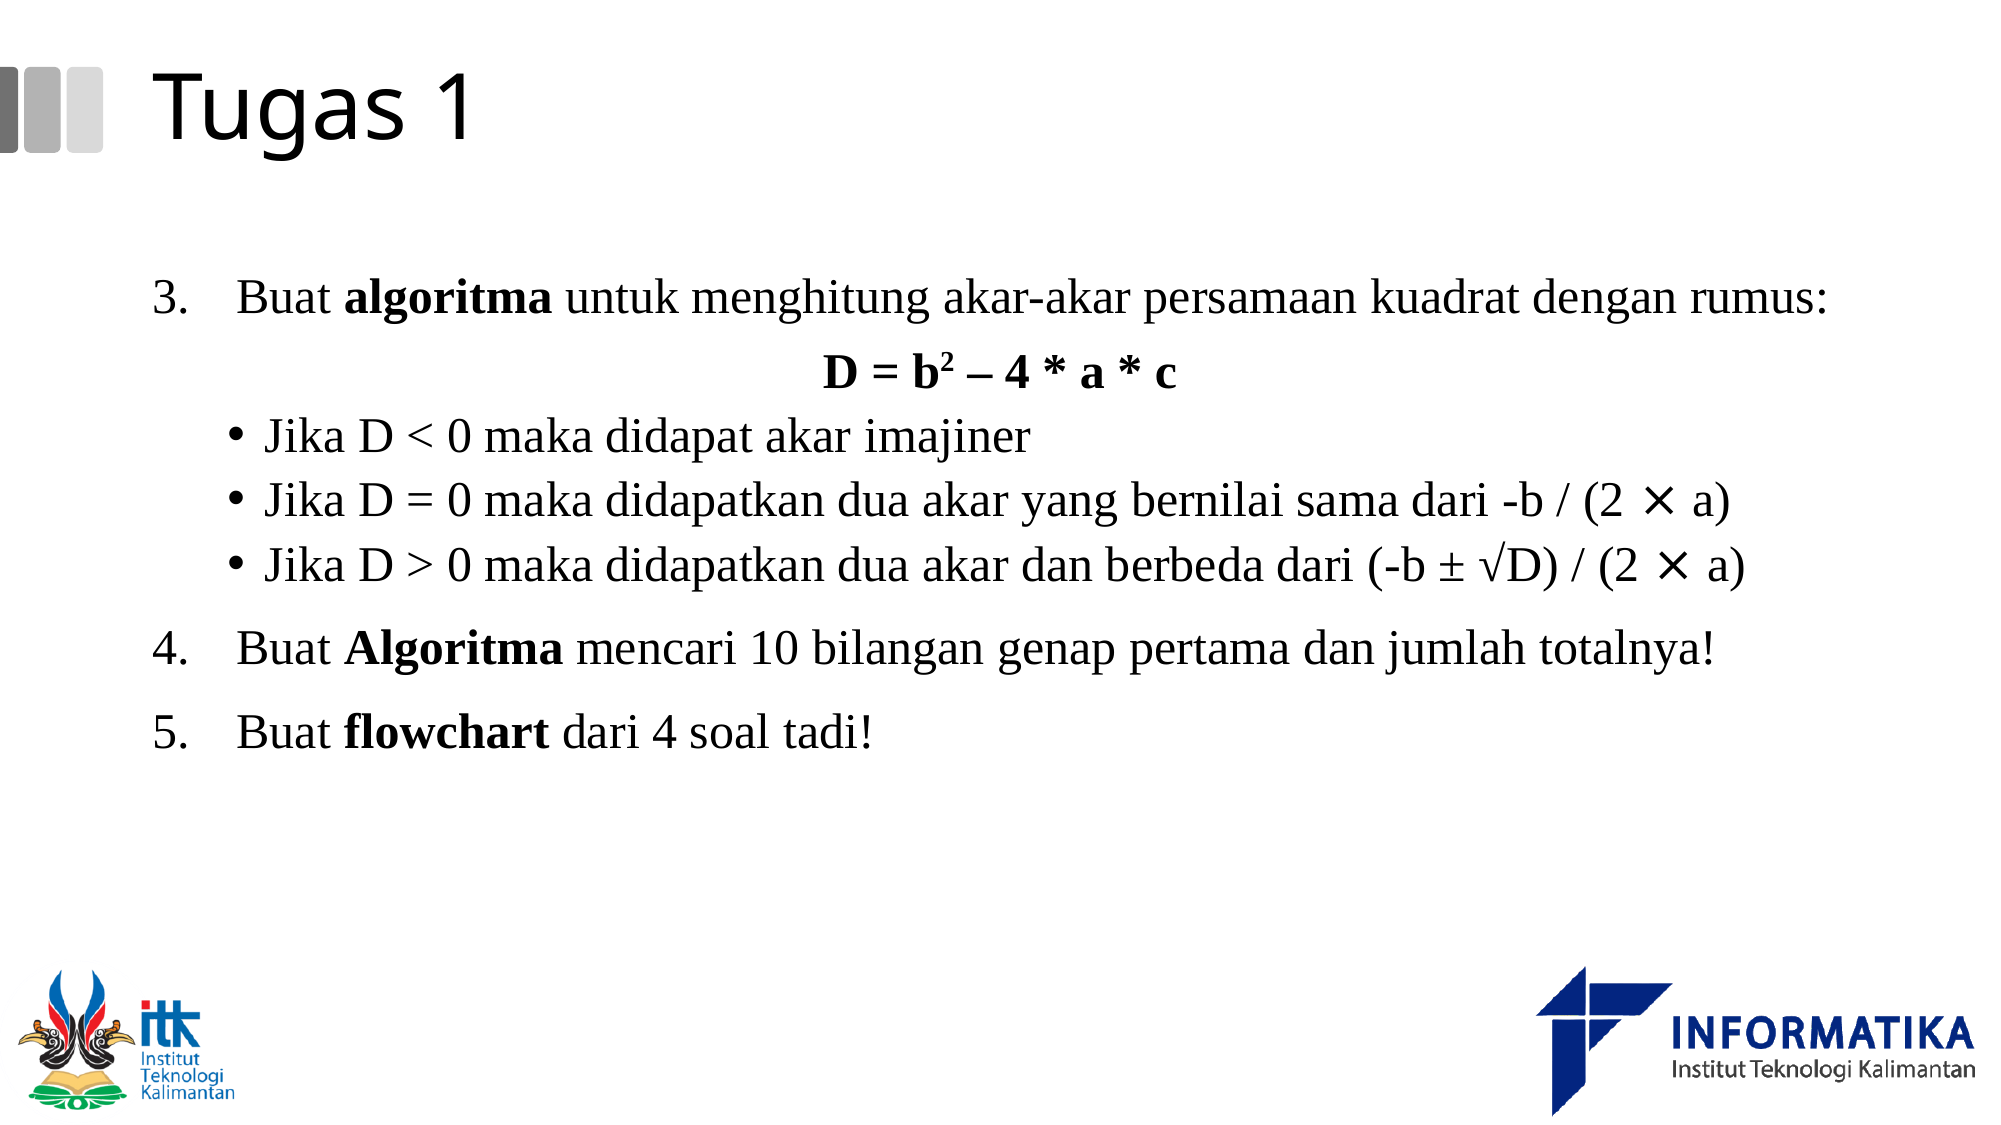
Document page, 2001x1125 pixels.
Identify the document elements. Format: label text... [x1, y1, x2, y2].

title Tugas 1 [137, 1, 1863, 219]
picture [1534, 965, 1976, 1118]
picture [0, 935, 253, 1125]
list Buat algoritma untuk menghitung akar-akar persamaan kuadrat dengan rumus: D = b2 – 4 * a * c Jika D < 0 maka didapat akar imajiner Jika D = 0 maka didapatkan dua akar yang bernilai sama dari -b / (2 ⨯ a) Jika D > 0 maka didapatkan dua akar dan berbeda dari (-b ± √D) / (2 ⨯ a) Buat Algoritma mencari 10 bilangan genap pertama dan jumlah totalnya! Buat flowchart dari 4 soal tadi! [137, 262, 1863, 977]
